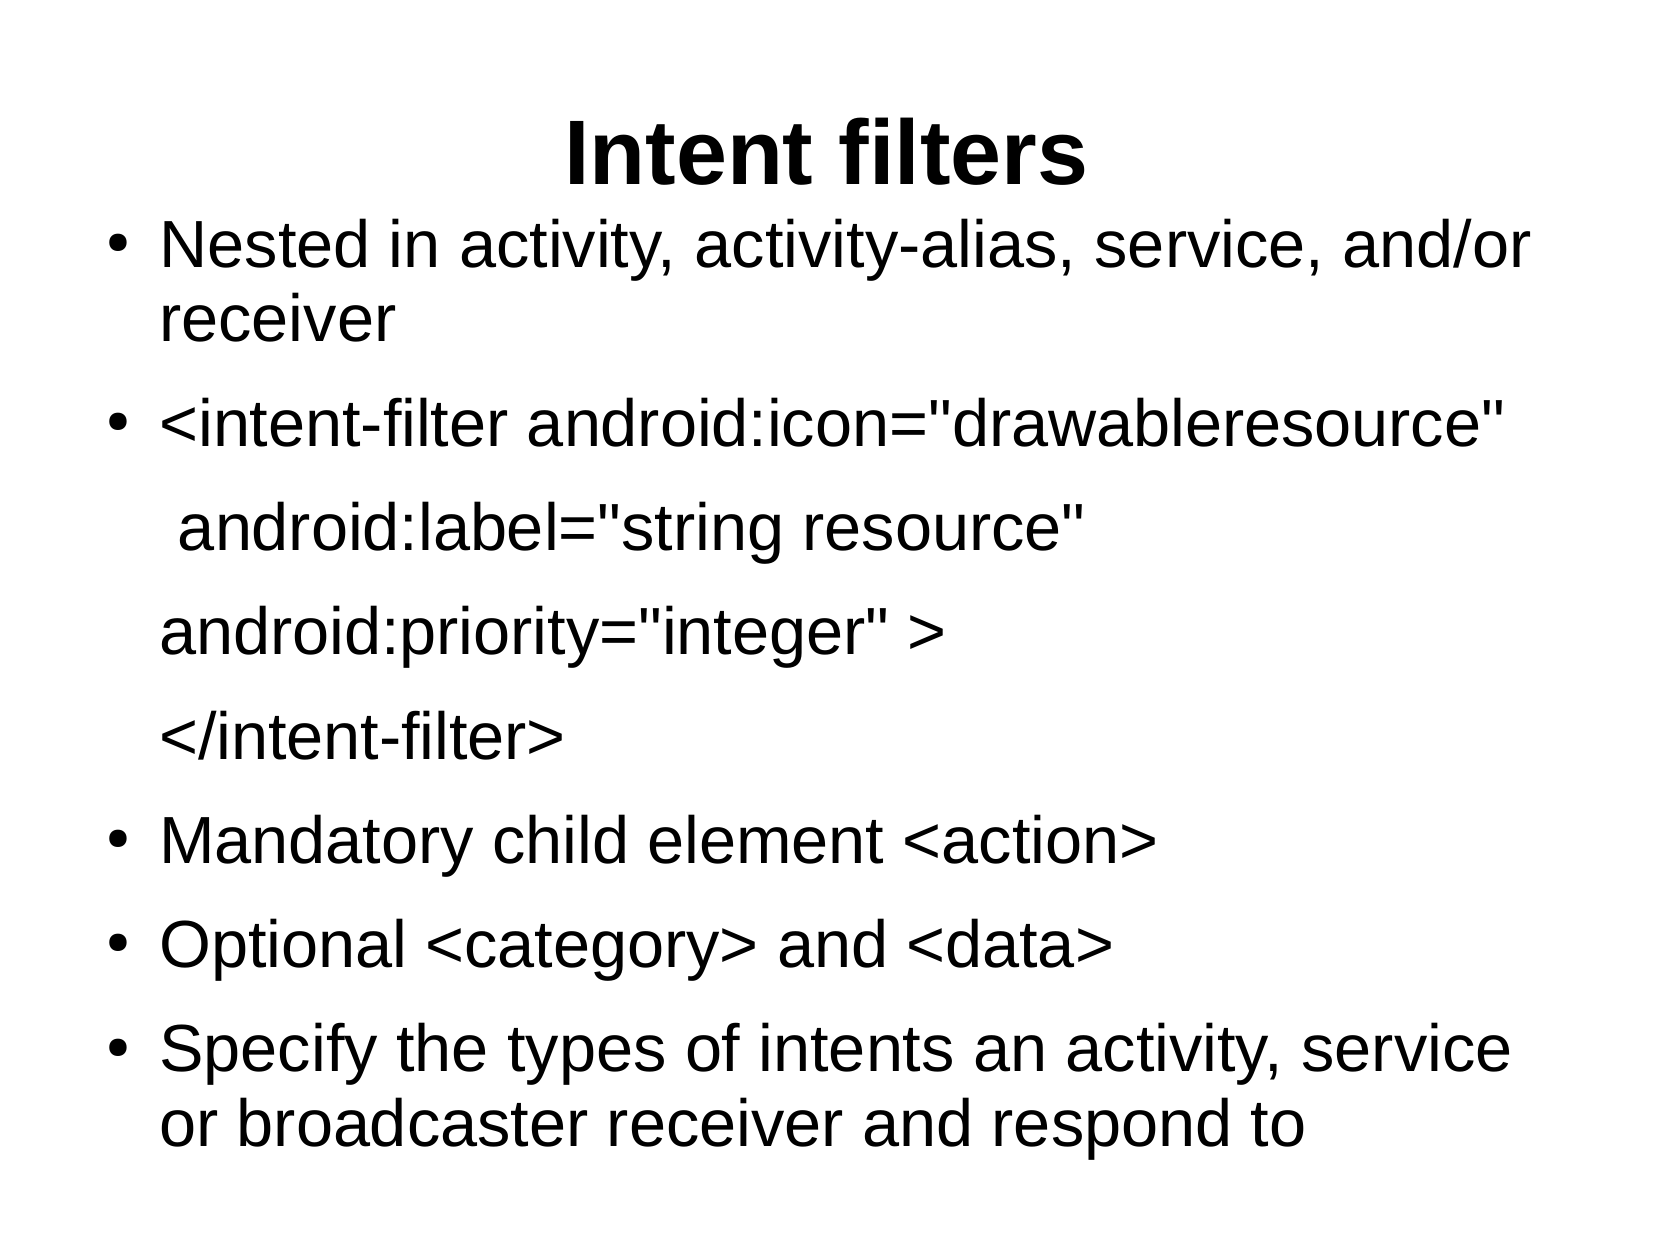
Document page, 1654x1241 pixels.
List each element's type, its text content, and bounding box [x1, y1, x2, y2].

title Intent filters [82, 49, 1571, 257]
list Nested in activity, activity-alias, service, and/or receiver <intent-filter android:icon="drawableresource" android:label="string resource" android:priority="integer" > </intent-filter> Mandatory child element <action> Optional <category> and <data> Specify the types of intents an activity, service or broadcaster receiver and respond to [88, 206, 1577, 1162]
